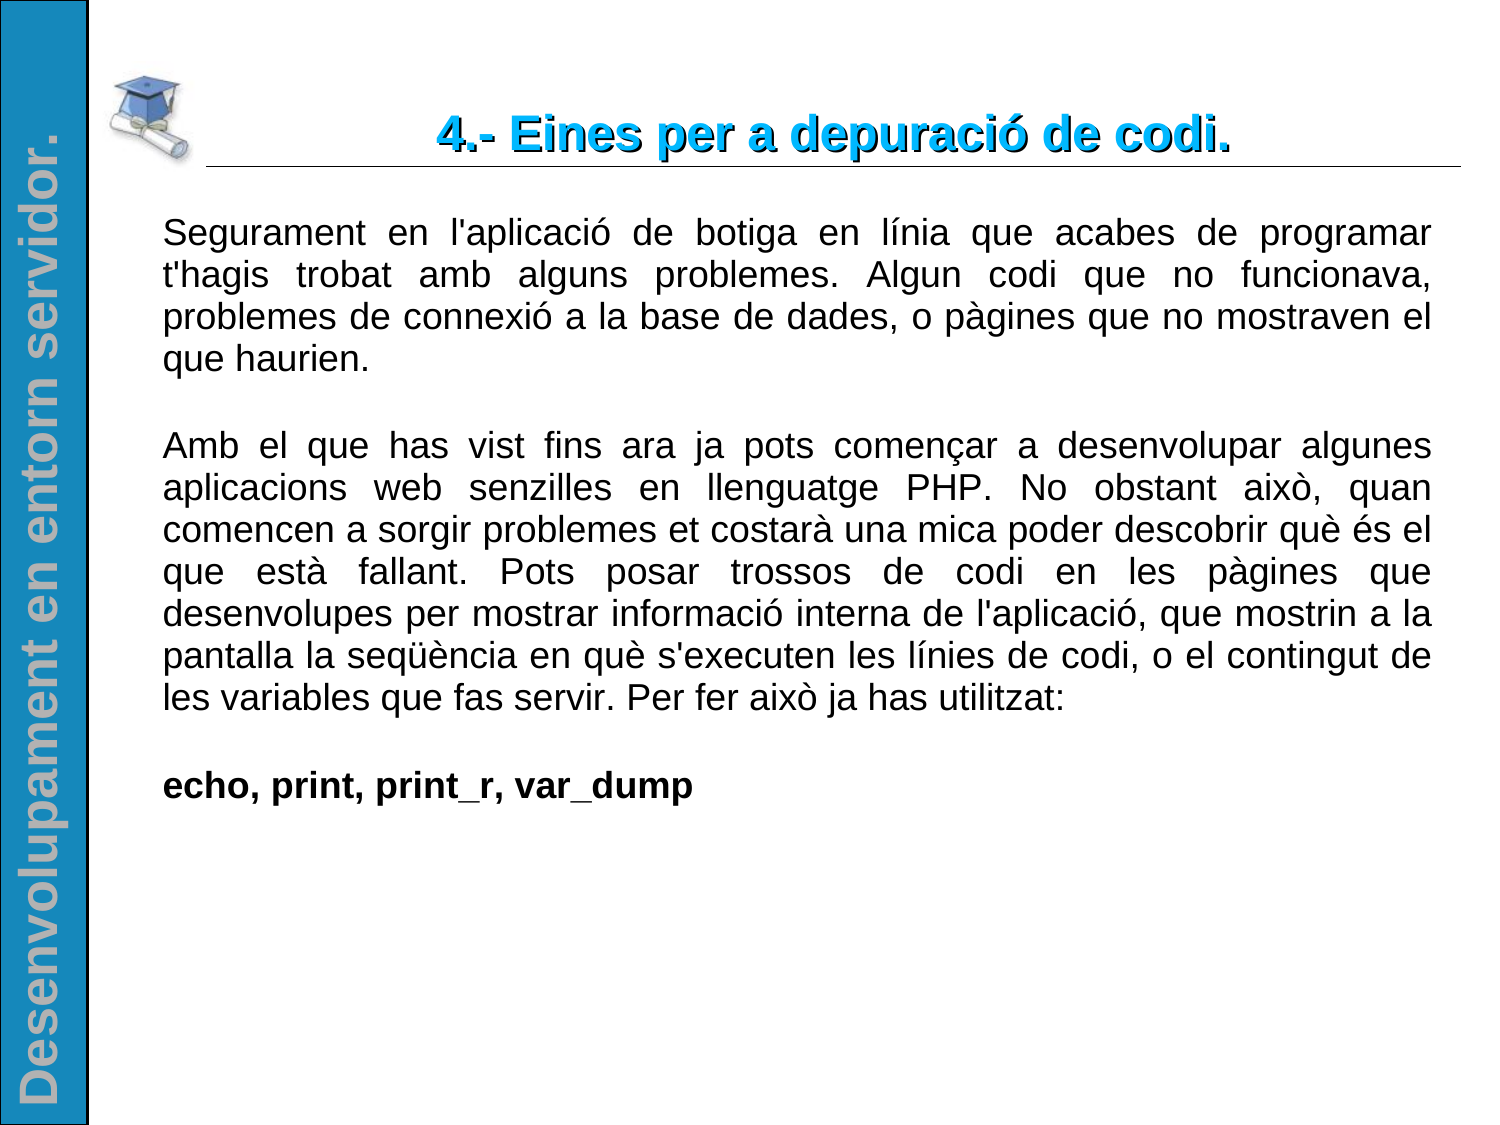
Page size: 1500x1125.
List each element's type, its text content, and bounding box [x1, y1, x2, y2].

picture [93, 61, 206, 174]
text_box Segurament en l'aplicació de botiga en línia que acabes de programar t'hagis trobat amb alguns problemes. Algun codi que no funcionava, problemes de connexió a la base de dades, o pàgines que no mostraven el que haurien. Amb el que has vist fins ara ja pots començar a desenvolupar algunes aplicacions web senzilles en llenguatge PHP. No obstant això, quan comencen a sorgir problemes et costarà una mica poder descobrir què és el que està fallant. Pots posar trossos de codi en les pàgines que desenvolupes per mostrar informació interna de l'aplicació, que mostrin a la pantalla la seqüència en què s'executen les línies de codi, o el contingut de les variables que fas servir. Per fer això ja has utilitzat: echo, print, print_r, var_dump [147, 203, 1447, 901]
title 4.- Eines per a depuració de codi. [206, 88, 1447, 178]
